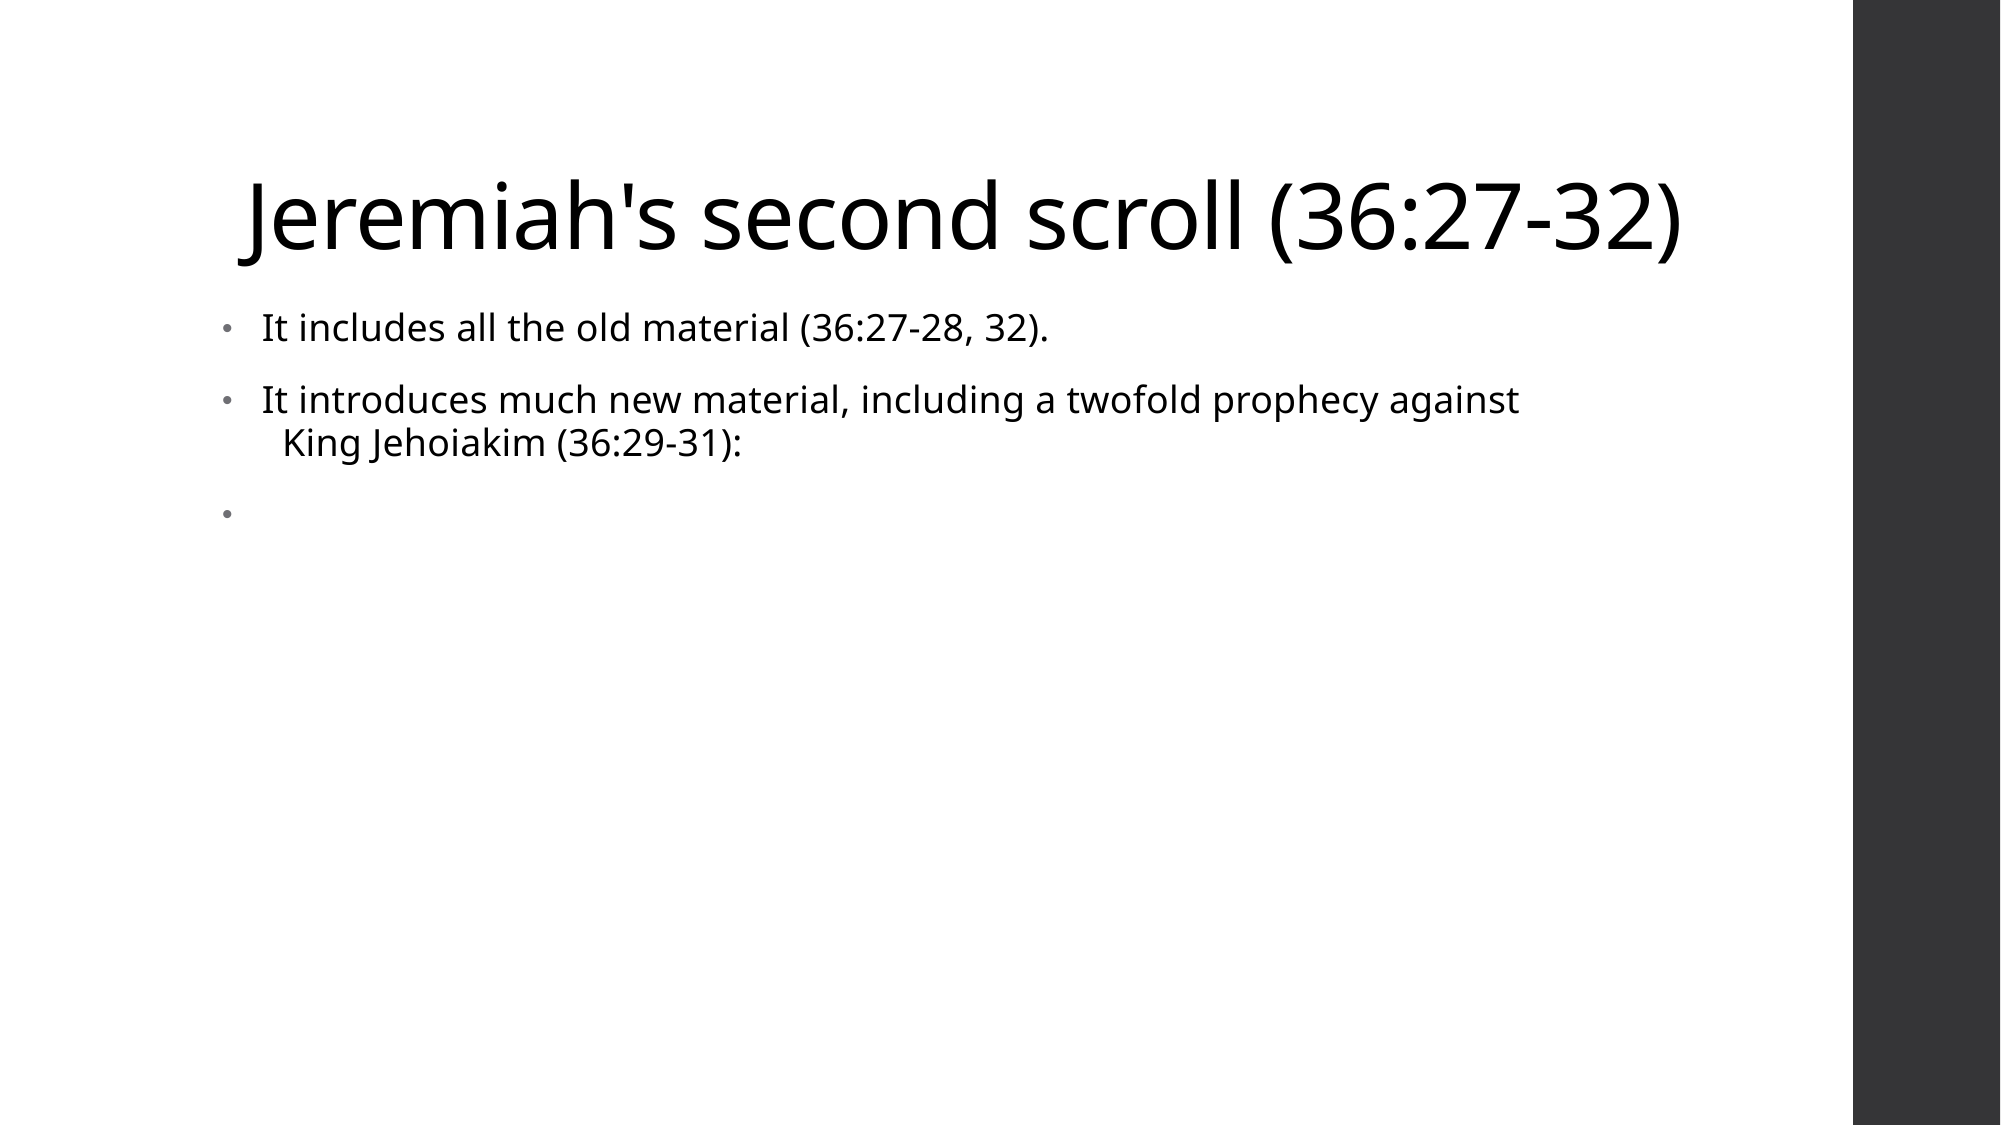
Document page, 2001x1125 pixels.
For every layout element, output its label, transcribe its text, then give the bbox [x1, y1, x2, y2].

title Jeremiah's second scroll (36:27-32) [206, 60, 1797, 278]
list It includes all the old material (36:27-28, 32). It introduces much new material, including a twofold prophecy against King Jehoiakim (36:29-31): [206, 299, 1617, 1014]
